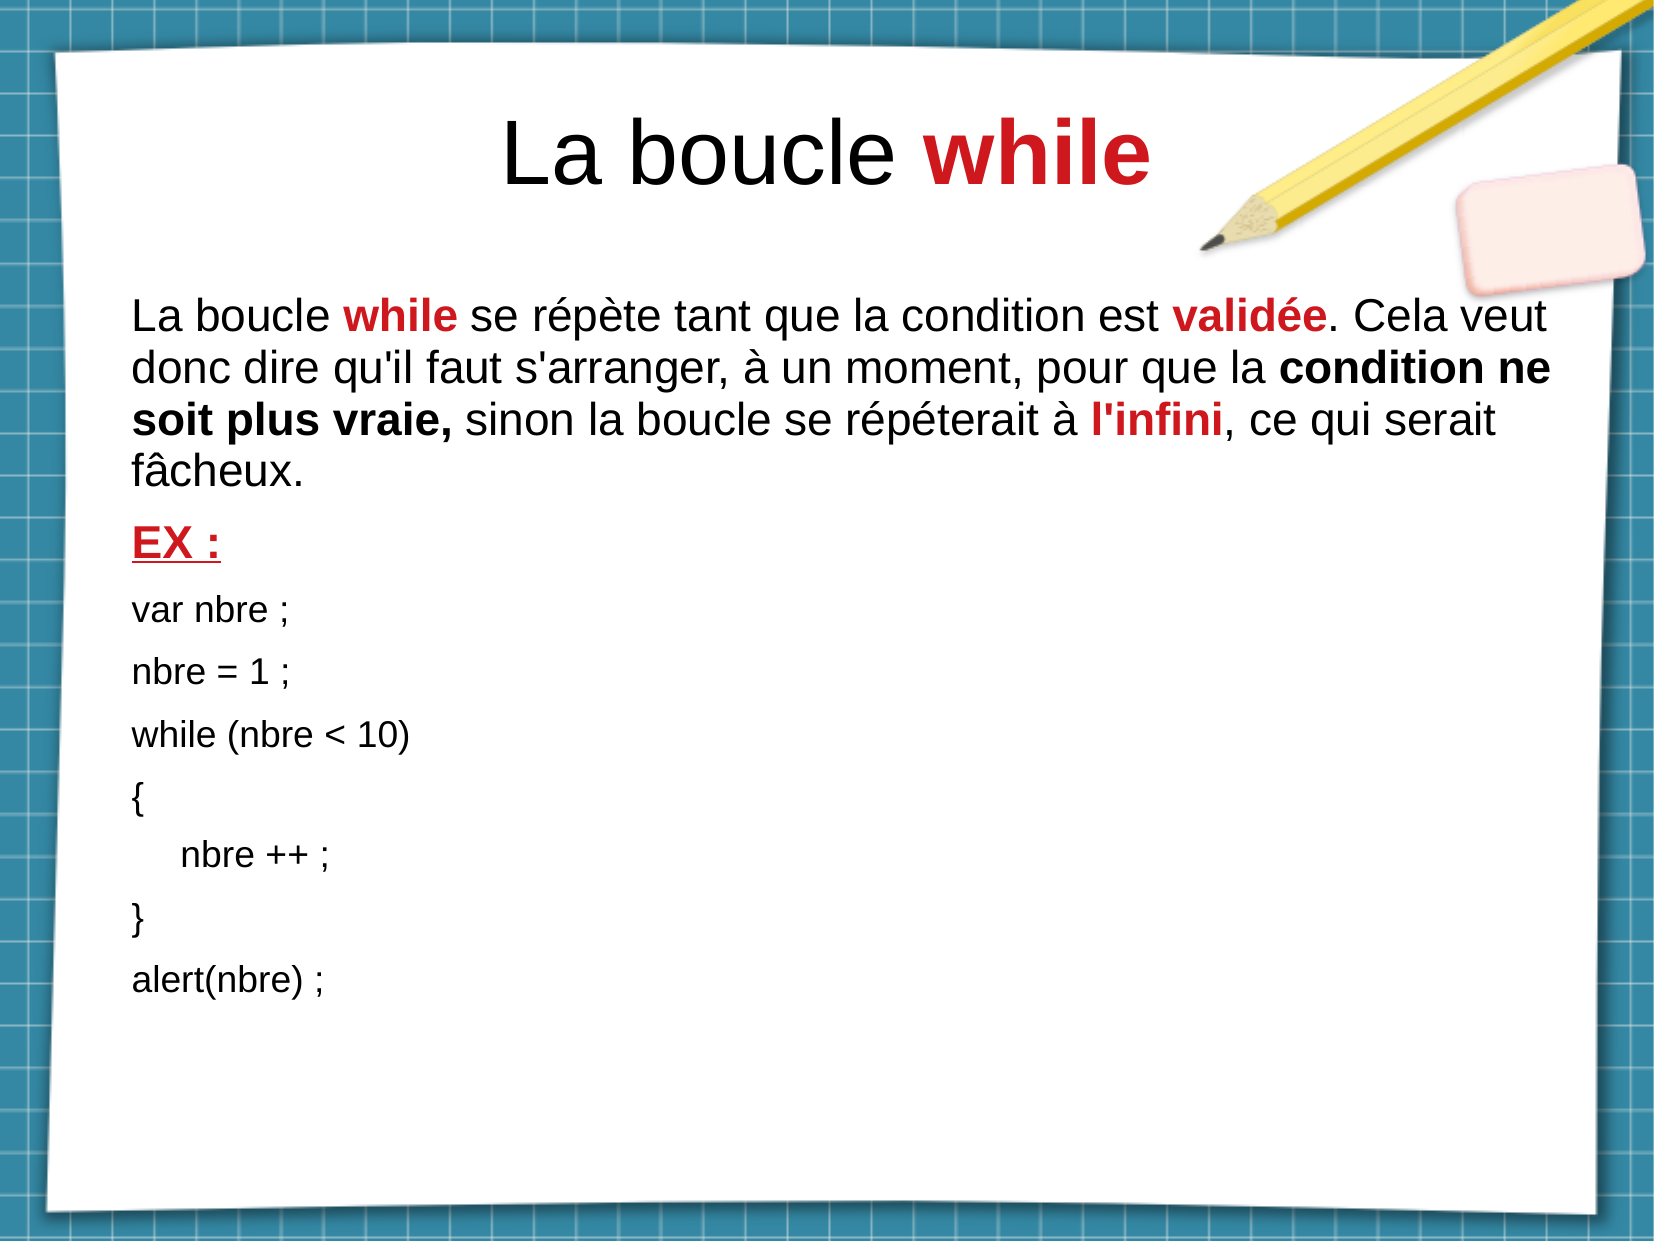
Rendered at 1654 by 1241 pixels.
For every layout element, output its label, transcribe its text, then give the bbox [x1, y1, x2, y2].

title La boucle while [82, 49, 1571, 257]
list La boucle while se répète tant que la condition est validée. Cela veut donc dire qu'il faut s'arranger, à un moment, pour que la condition ne soit plus vraie, sinon la boucle se répéterait à l'infini, ce qui serait fâcheux. EX : var nbre ; nbre = 1 ; while (nbre < 10) { nbre ++ ; } alert(nbre) ; [82, 290, 1571, 1010]
picture [0, 0, 1654, 1241]
